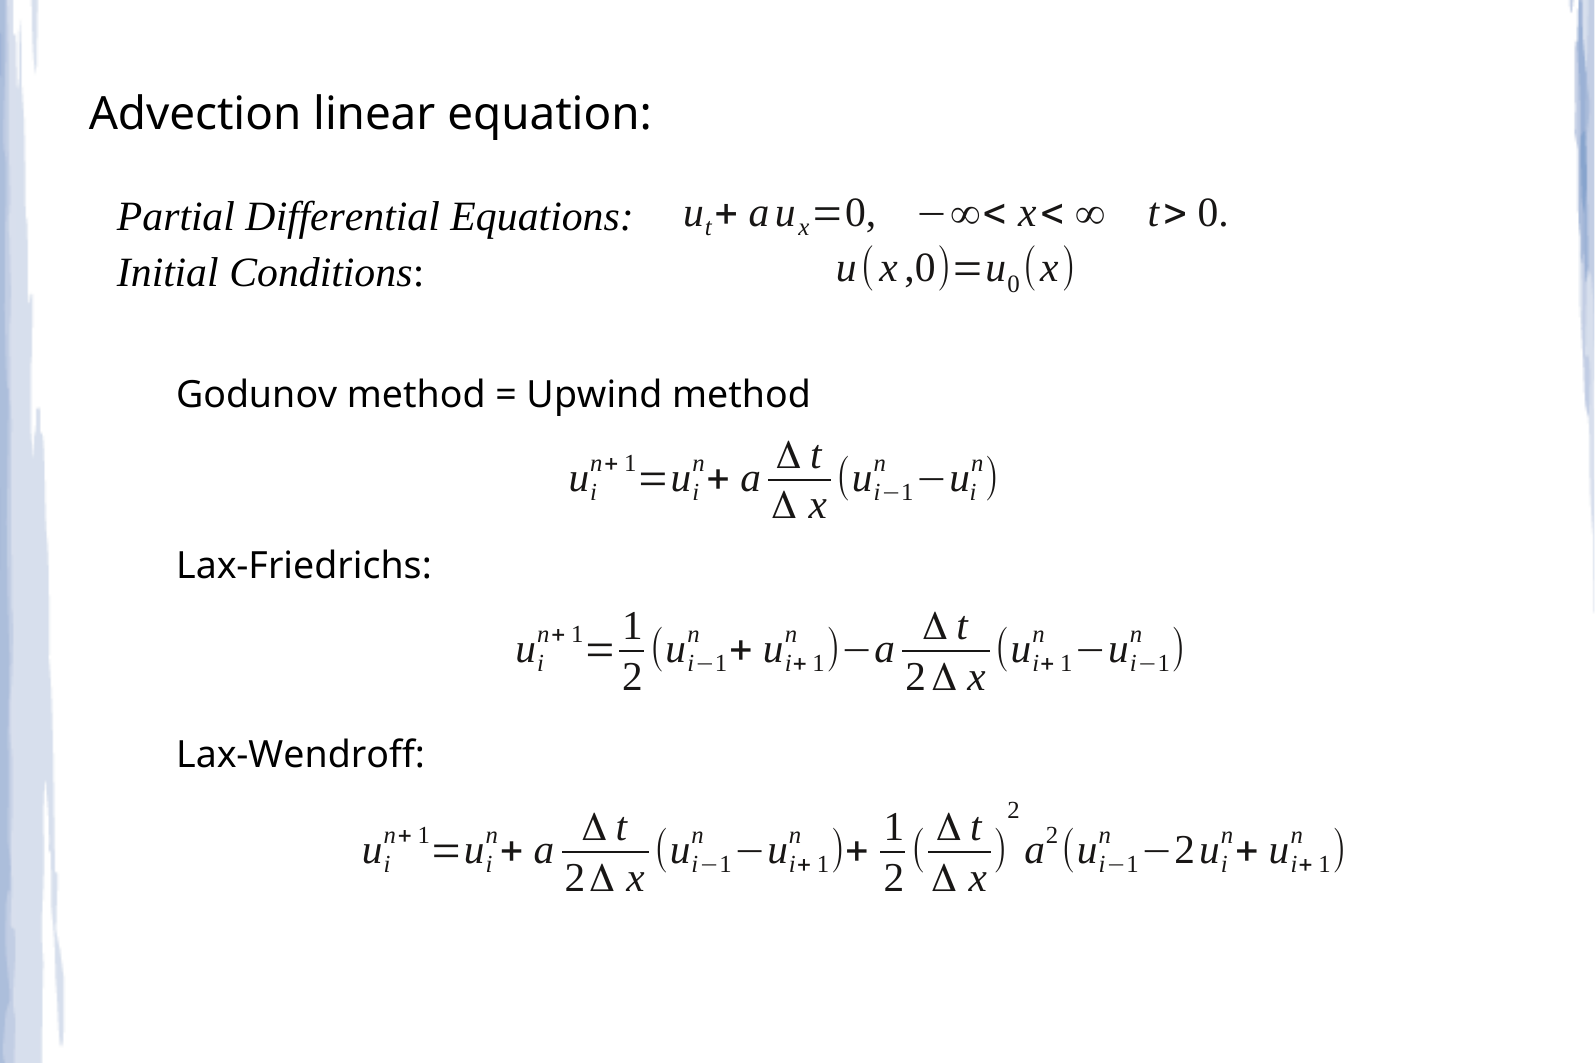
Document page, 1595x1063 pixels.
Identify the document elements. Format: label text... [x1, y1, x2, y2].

text_box Advection linear equation: [88, 64, 1524, 159]
chart [355, 797, 1353, 901]
list Partial Differential Equations: Initial Conditions: [46, 192, 680, 296]
chart [562, 431, 1005, 529]
list Godunov method = Upwind method [105, 367, 1506, 438]
picture [0, 0, 1595, 1063]
list Lax-Friedrichs: [105, 538, 1506, 609]
chart [509, 602, 1192, 700]
chart [676, 188, 1235, 298]
list Lax-Wendroff: [105, 727, 1506, 798]
